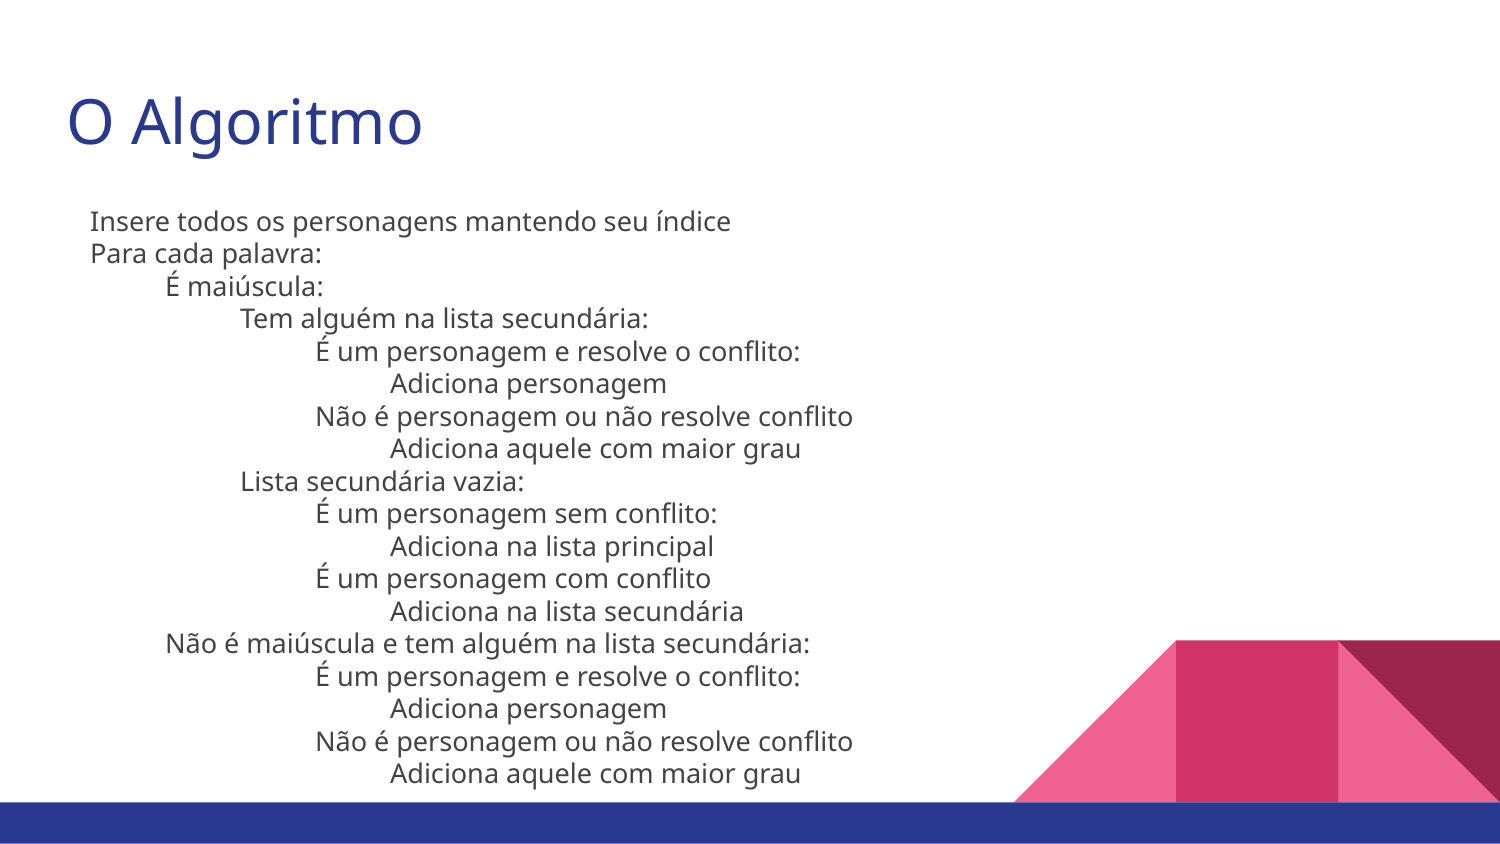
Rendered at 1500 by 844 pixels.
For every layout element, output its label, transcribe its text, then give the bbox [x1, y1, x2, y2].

list Insere todos os personagens mantendo seu índice Para cada palavra: É maiúscula: Tem alguém na lista secundária: É um personagem e resolve o conflito: Adiciona personagem Não é personagem ou não resolve conflito Adiciona aquele com maior grau Lista secundária vazia: É um personagem sem conflito: Adiciona na lista principal É um personagem com conflito Adiciona na lista secundária Não é maiúscula e tem alguém na lista secundária: É um personagem e resolve o conflito: Adiciona personagem Não é personagem ou não resolve conflito Adiciona aquele com maior grau [51, 189, 1449, 737]
title O Algoritmo [51, 67, 1449, 167]
